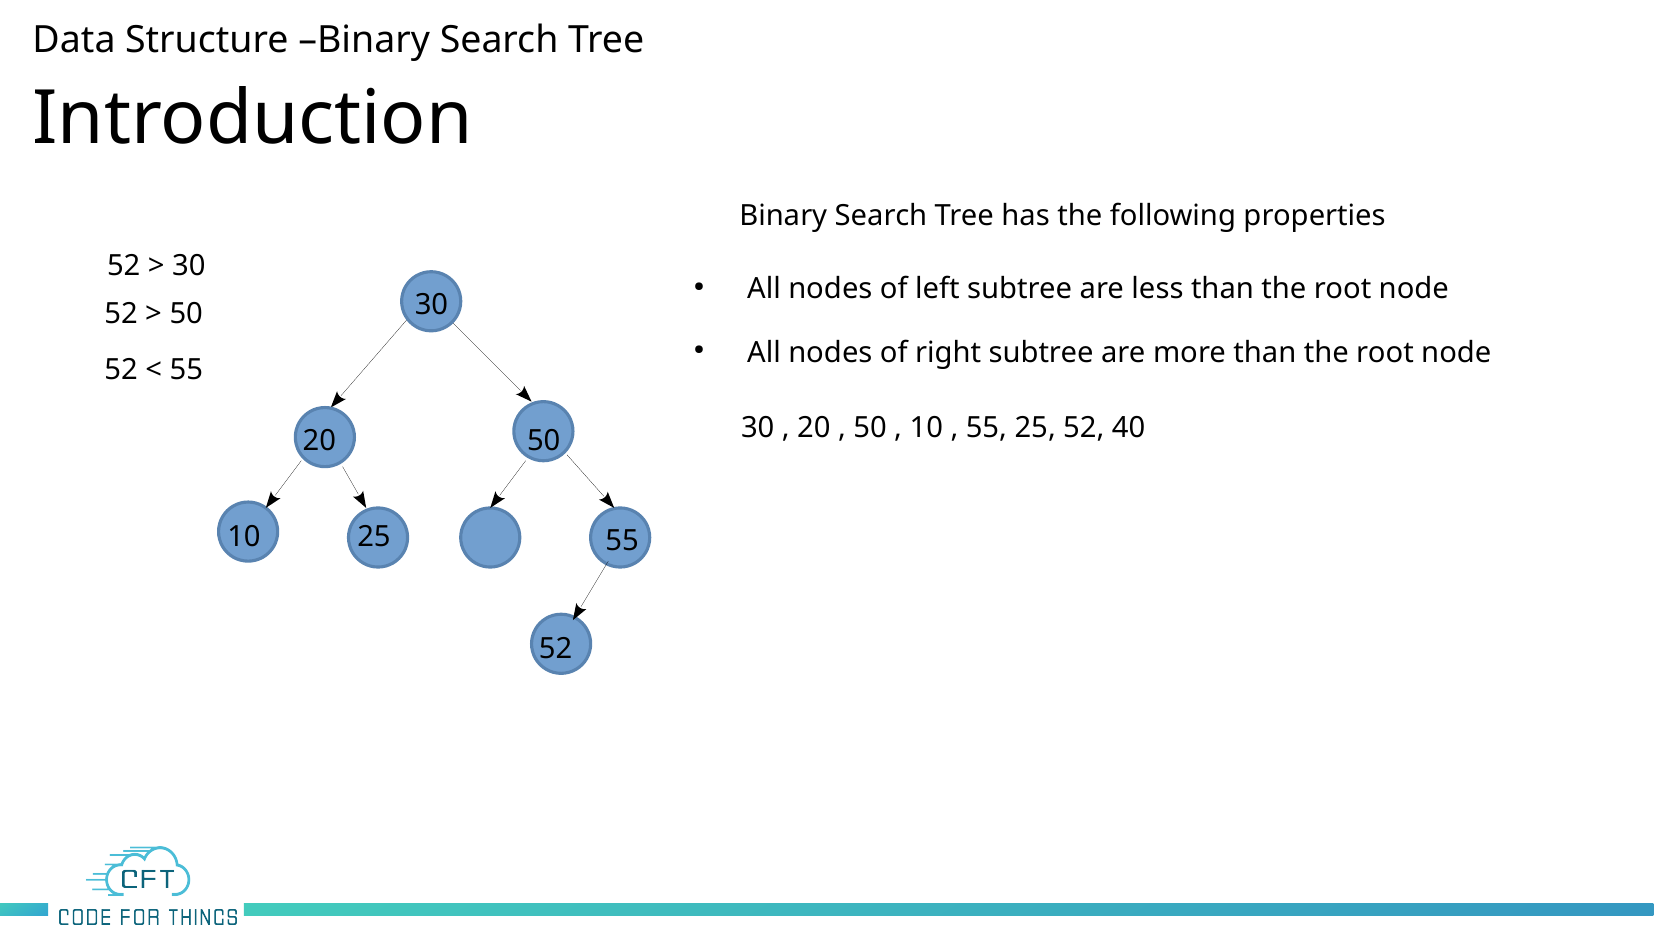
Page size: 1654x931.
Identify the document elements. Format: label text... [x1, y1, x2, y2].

text_box [356, 558, 400, 568]
title Data Structure –Binary Search Tree Introduction [32, 12, 1184, 166]
text_box 52 [524, 620, 603, 670]
text_box 52 > 30 [92, 236, 240, 286]
picture [59, 846, 237, 925]
text_box 55 [590, 512, 669, 562]
text_box [417, 271, 445, 275]
text_box Binary Search Tree has the following properties [653, 177, 1642, 237]
text_box [231, 502, 265, 507]
text_box All nodes of left subtree are less than the root node All nodes of right subtree are more than the root node [661, 259, 1650, 368]
text_box [607, 562, 637, 568]
text_box [547, 670, 575, 674]
text_box [234, 558, 262, 562]
text_box 52 < 55 [89, 340, 237, 390]
text_box [605, 507, 636, 512]
text_box 10 [212, 507, 291, 558]
text_box [413, 325, 449, 331]
text_box 30 [400, 275, 479, 325]
text_box [460, 507, 520, 568]
text_box [543, 614, 573, 620]
text_box 52 > 50 [89, 285, 237, 335]
text_box 25 [342, 507, 421, 558]
text_box [311, 407, 339, 411]
text_box [307, 461, 343, 467]
text_box [521, 401, 565, 411]
text_box 30 , 20 , 50 , 10 , 55, 25, 52, 40 [726, 390, 1252, 449]
text_box 20 [287, 411, 367, 461]
text_box 50 [512, 411, 591, 461]
